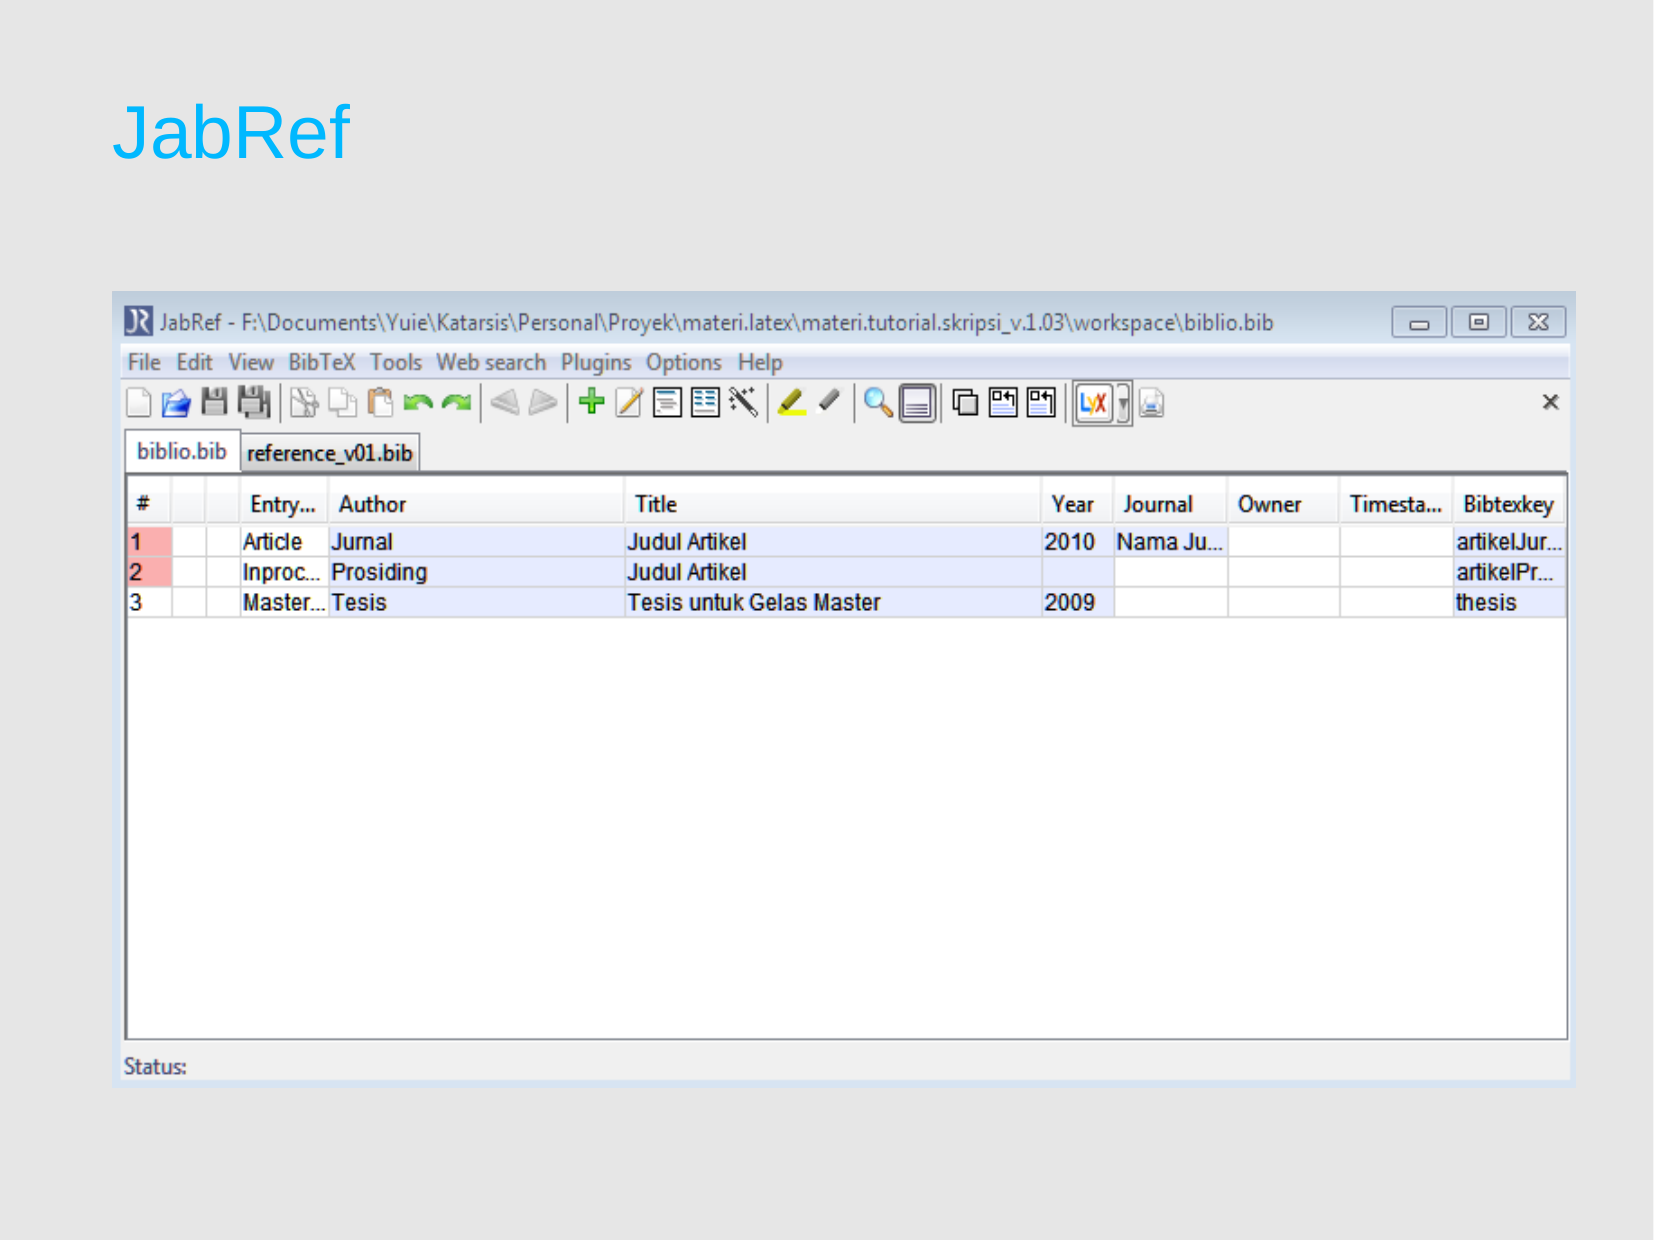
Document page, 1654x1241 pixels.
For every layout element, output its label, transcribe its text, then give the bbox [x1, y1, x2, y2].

title JabRef [112, 86, 1571, 180]
picture [112, 291, 1576, 1088]
